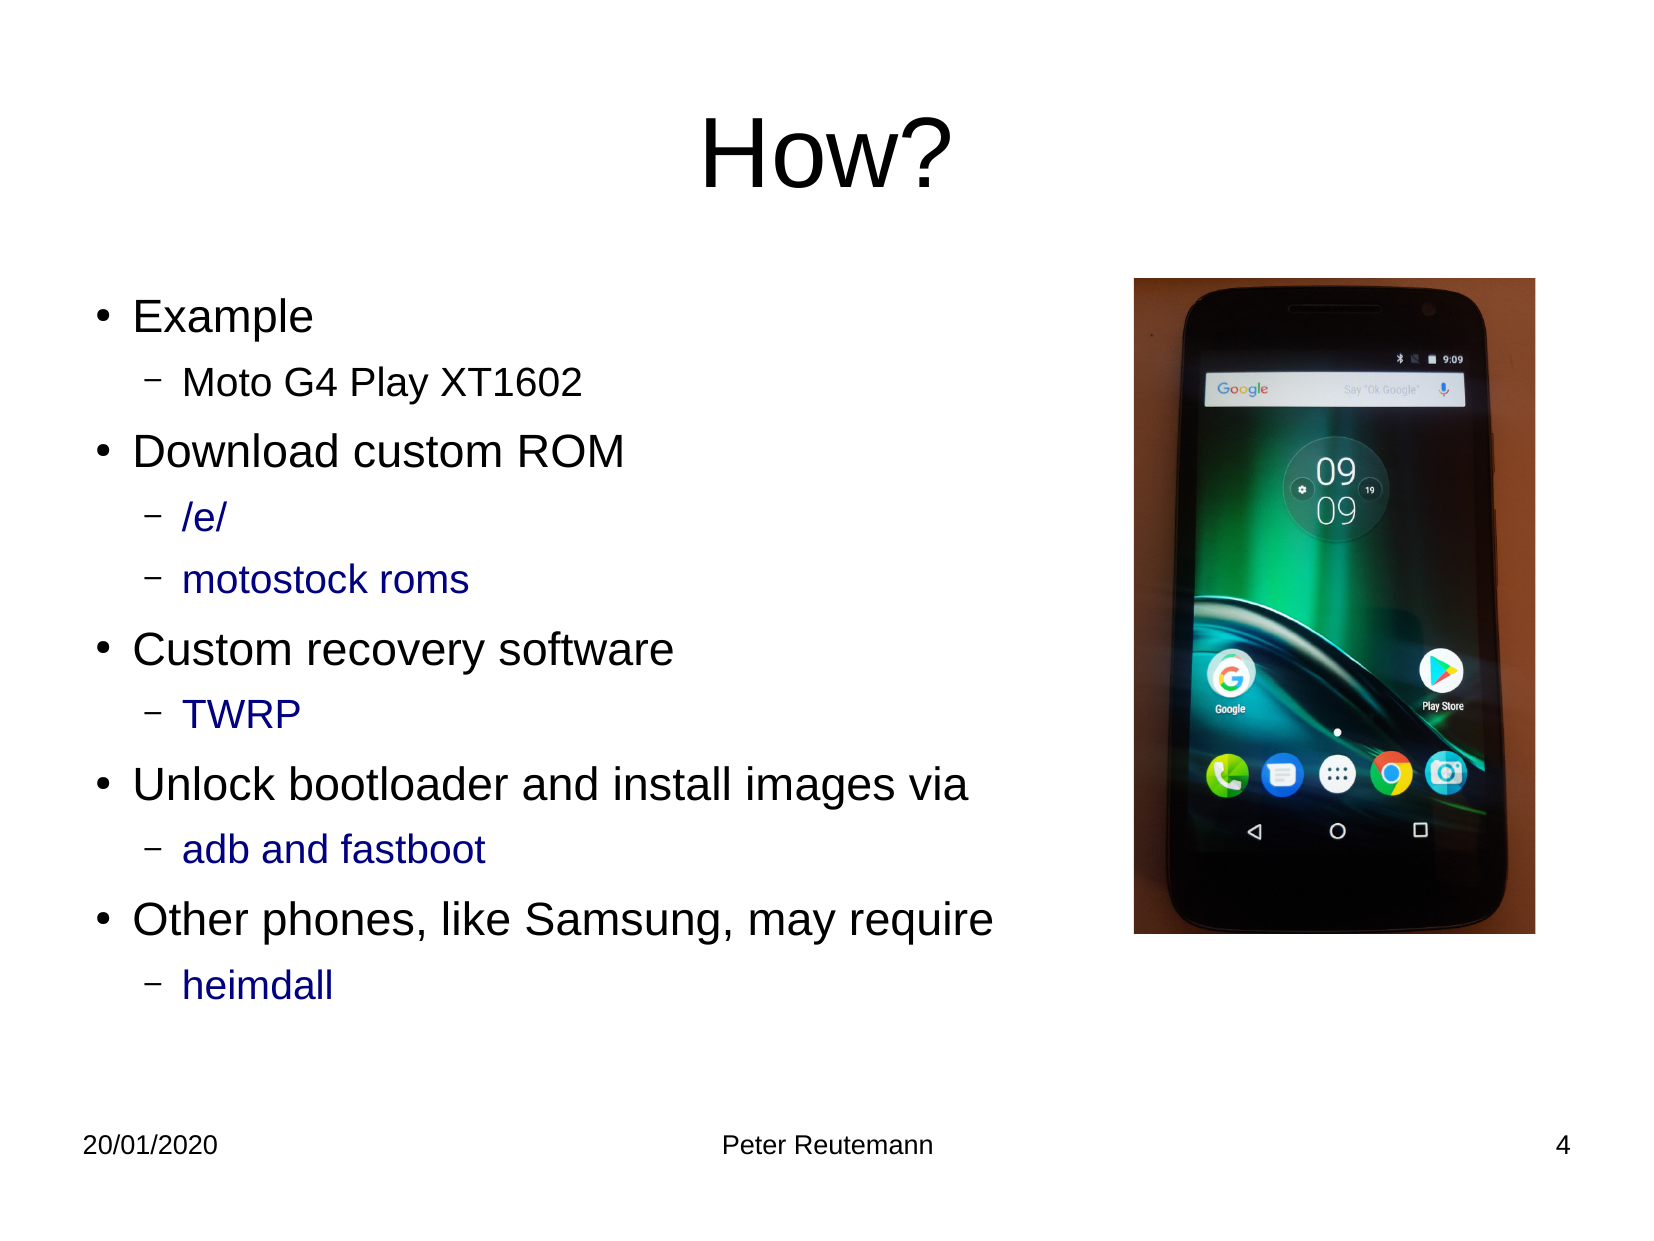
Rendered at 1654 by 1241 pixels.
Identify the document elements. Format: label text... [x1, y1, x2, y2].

list Example Moto G4 Play XT1602 Download custom ROM /e/ motostock roms Custom recovery software TWRP Unlock bootloader and install images via adb and fastboot Other phones, like Samsung, may require heimdall [82, 290, 1571, 1010]
title How? [82, 49, 1571, 257]
picture [1133, 278, 1536, 934]
